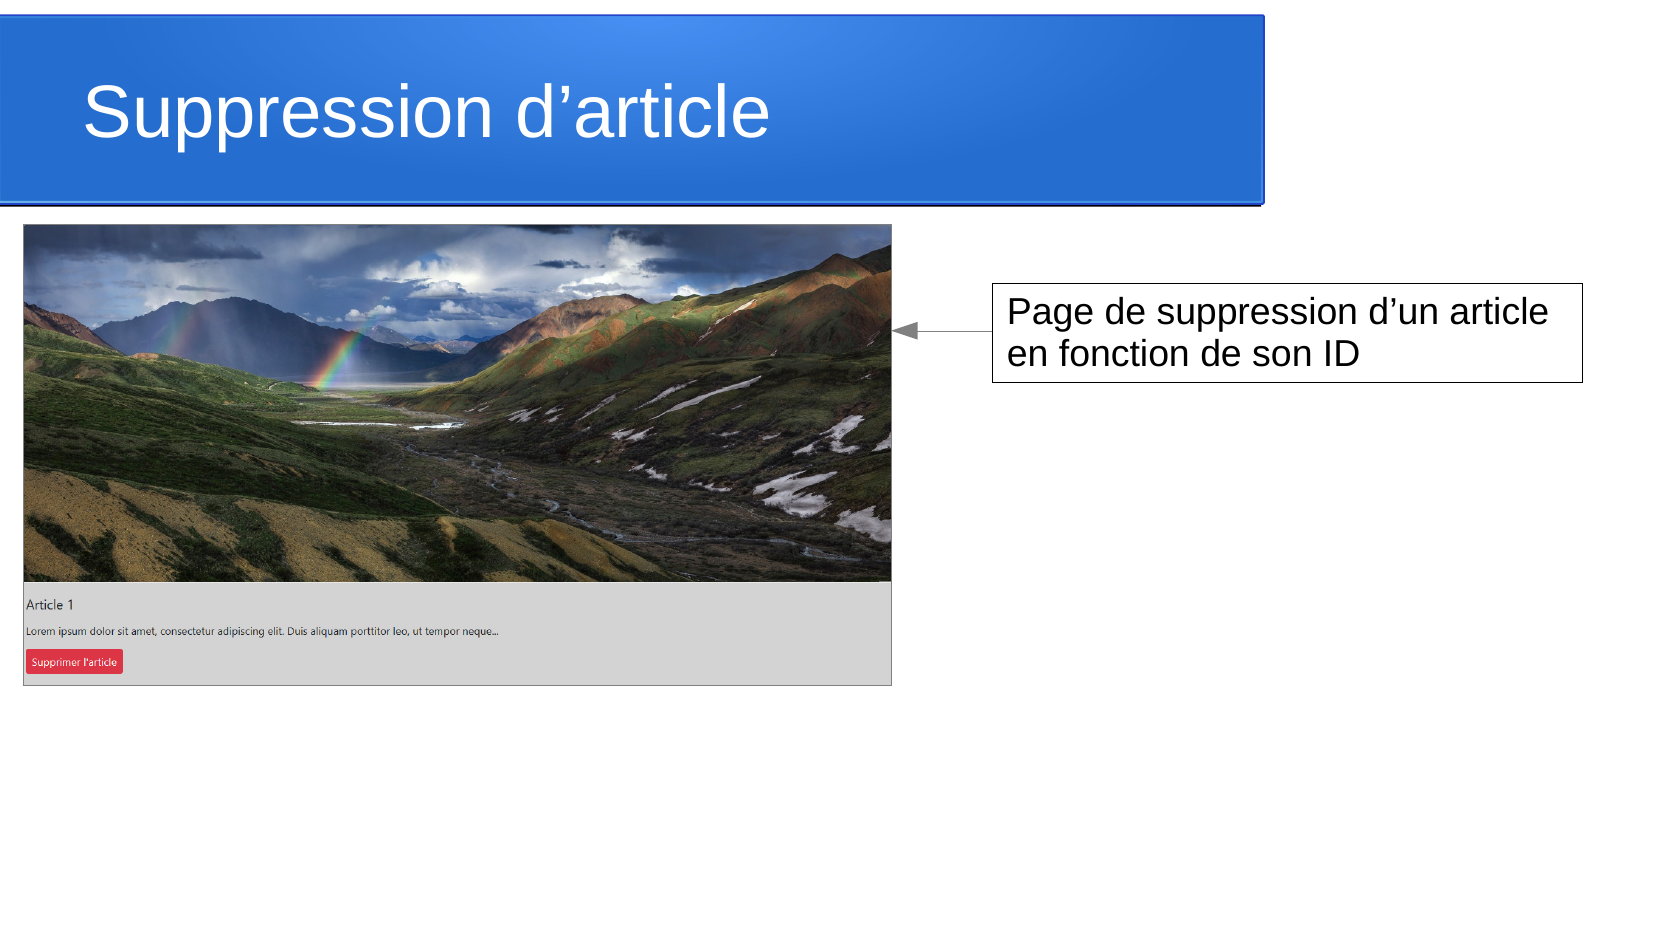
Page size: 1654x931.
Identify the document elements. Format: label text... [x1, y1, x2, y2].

text_box Page de suppression d’un article en fonction de son ID [992, 283, 1583, 383]
picture [23, 224, 892, 686]
title Suppression d’article [82, 35, 1235, 189]
